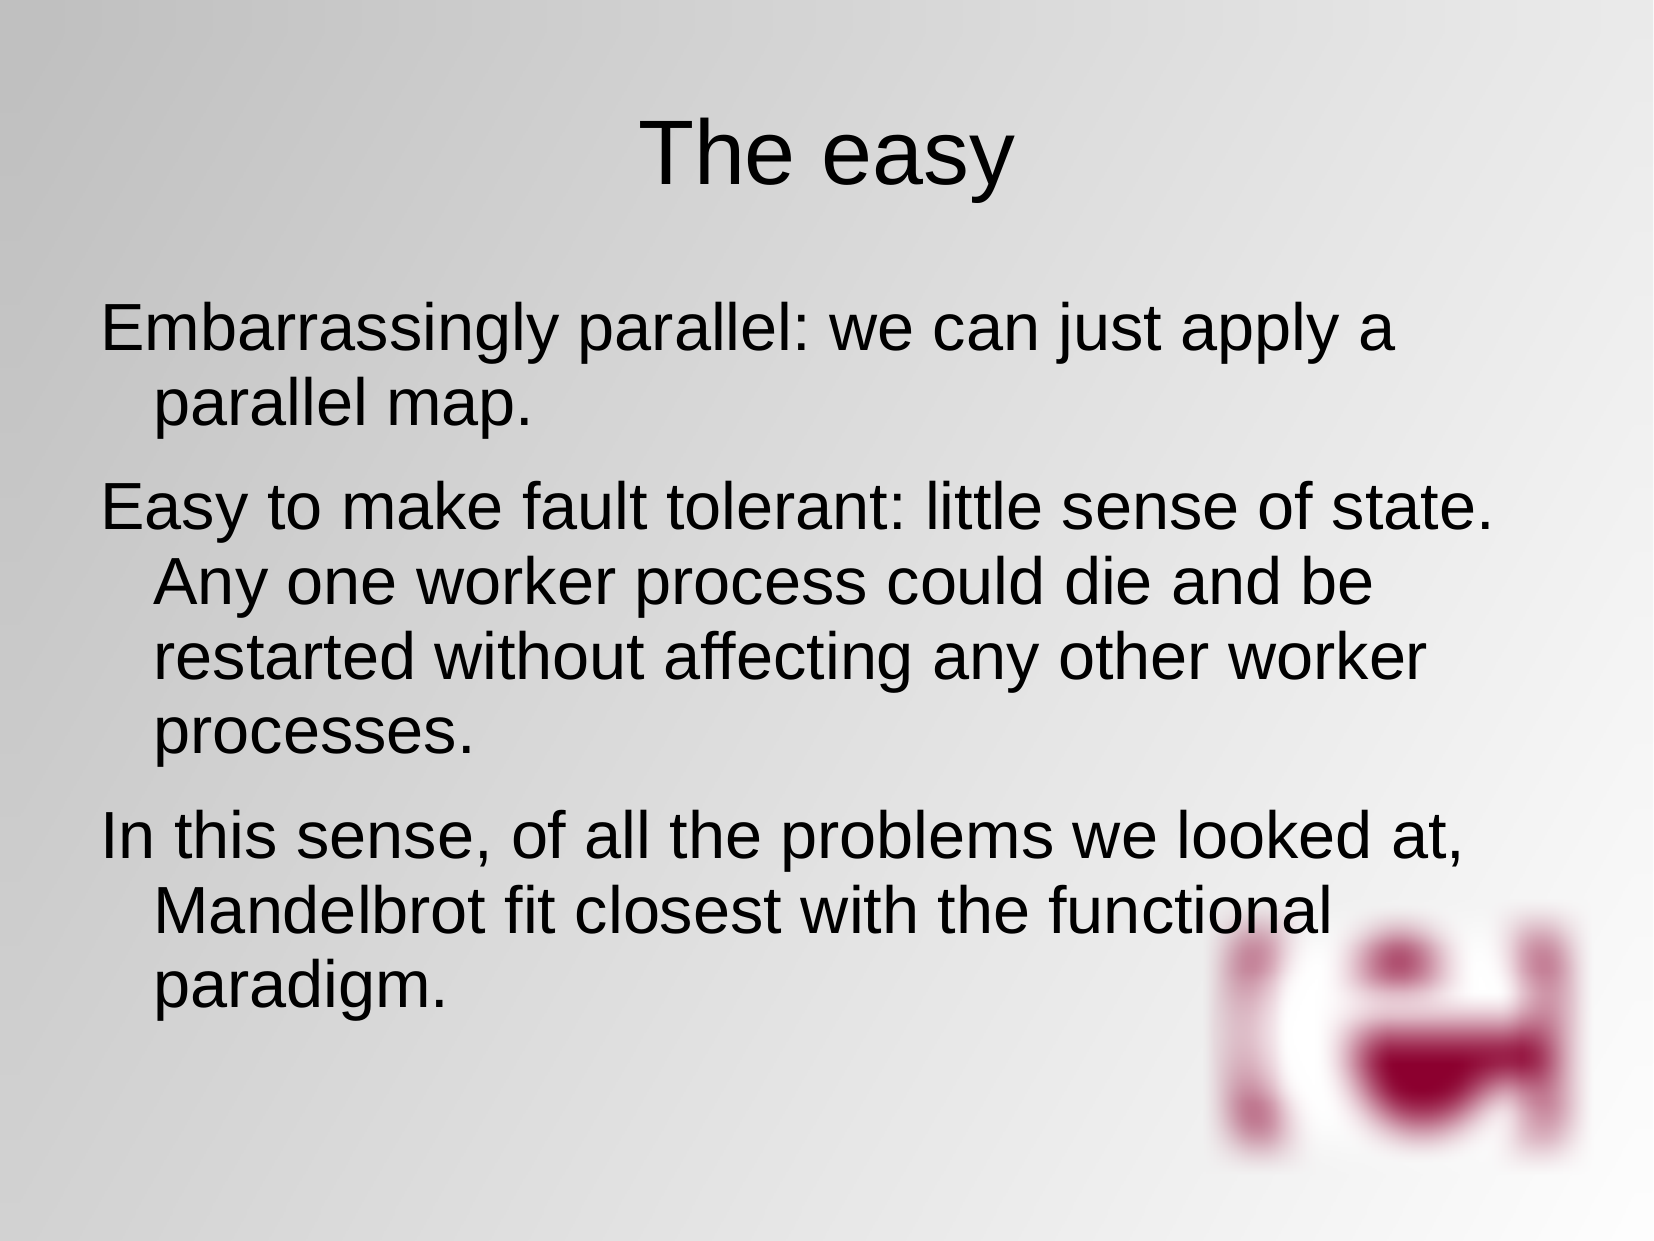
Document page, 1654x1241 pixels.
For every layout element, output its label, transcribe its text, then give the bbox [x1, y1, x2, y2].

list Embarrassingly parallel: we can just apply a parallel map. Easy to make fault tolerant: little sense of state. Any one worker process could die and be restarted without affecting any other worker processes. In this sense, of all the problems we looked at, Mandelbrot fit closest with the functional paradigm. [82, 290, 1571, 1094]
title The easy [82, 56, 1571, 250]
picture [0, 0, 1654, 1241]
